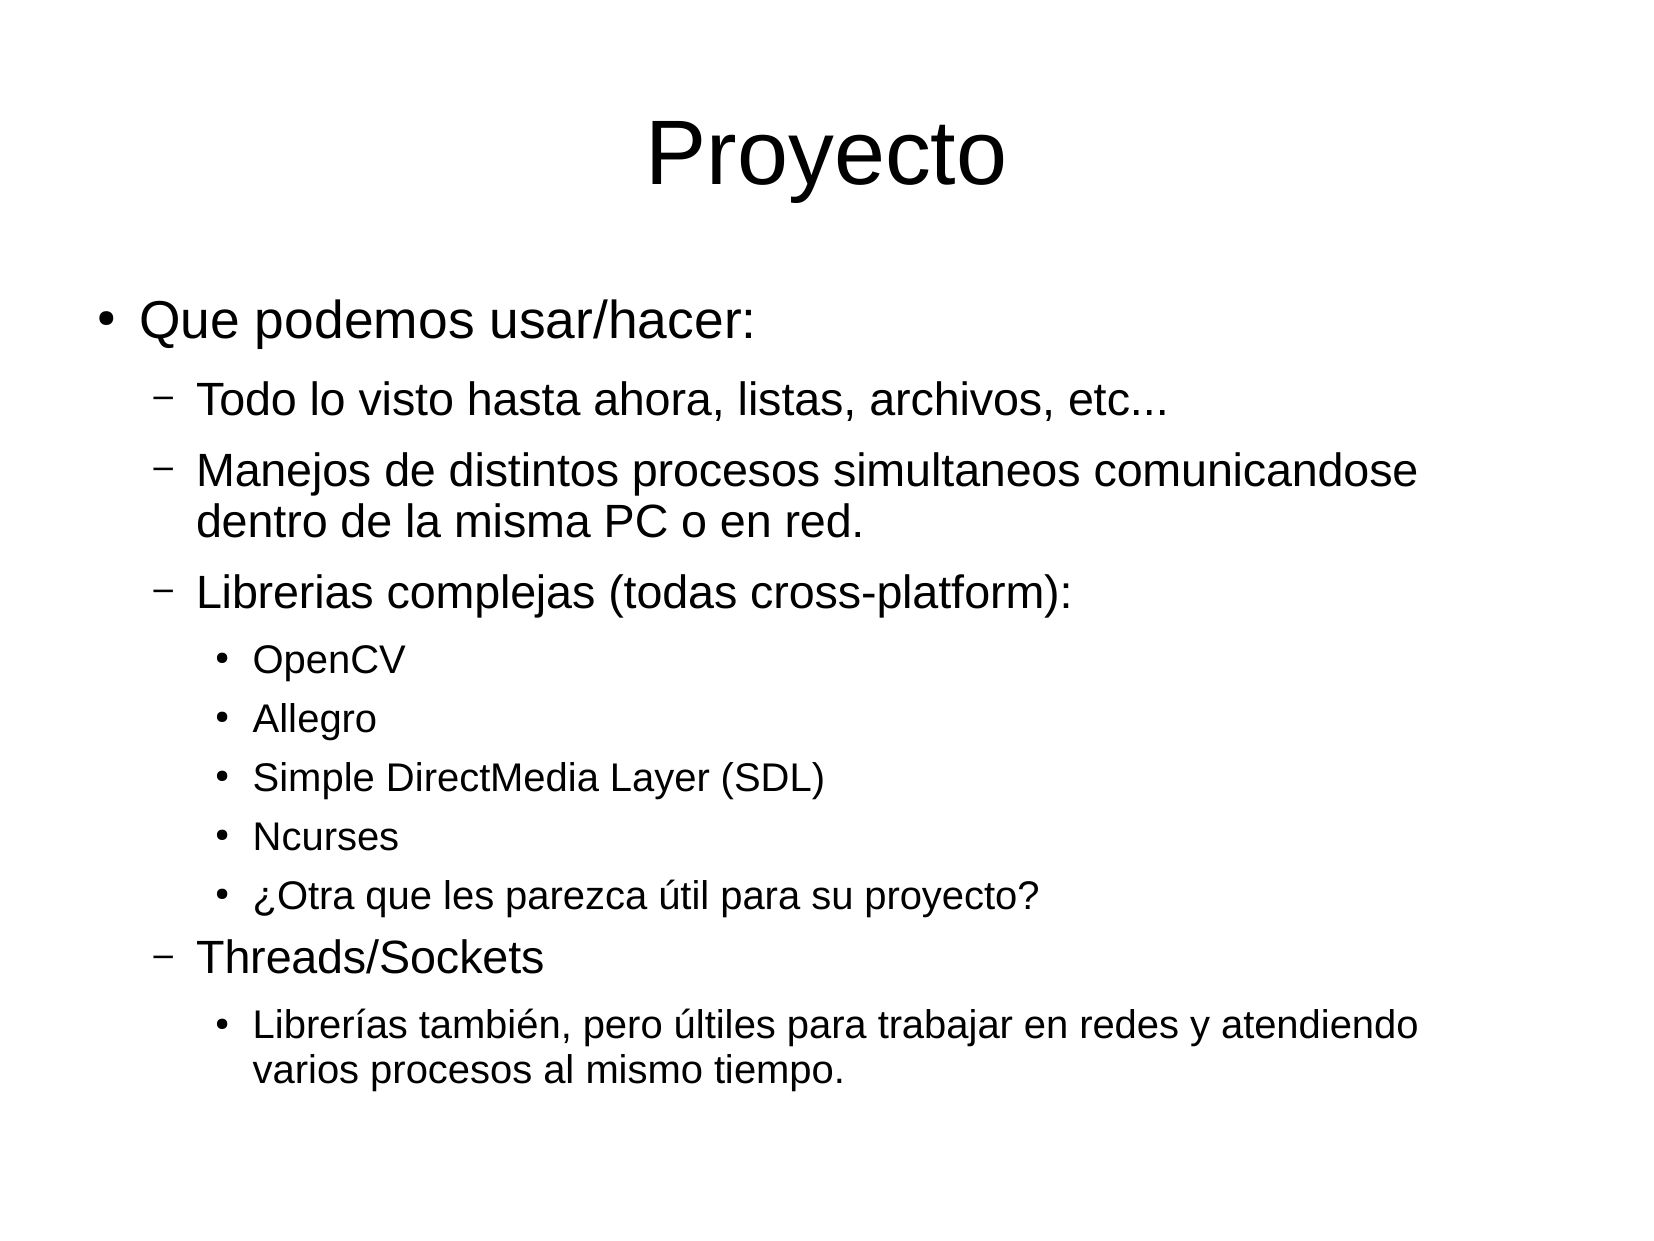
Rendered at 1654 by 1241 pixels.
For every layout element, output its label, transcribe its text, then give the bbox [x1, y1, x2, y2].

title Proyecto [82, 49, 1571, 257]
list Que podemos usar/hacer: Todo lo visto hasta ahora, listas, archivos, etc... Manejos de distintos procesos simultaneos comunicandose dentro de la misma PC o en red. Librerias complejas (todas cross-platform): OpenCV Allegro Simple DirectMedia Layer (SDL) Ncurses ¿Otra que les parezca útil para su proyecto? Threads/Sockets Librerías también, pero últiles para trabajar en redes y atendiendo varios procesos al mismo tiempo. [82, 290, 1538, 1099]
